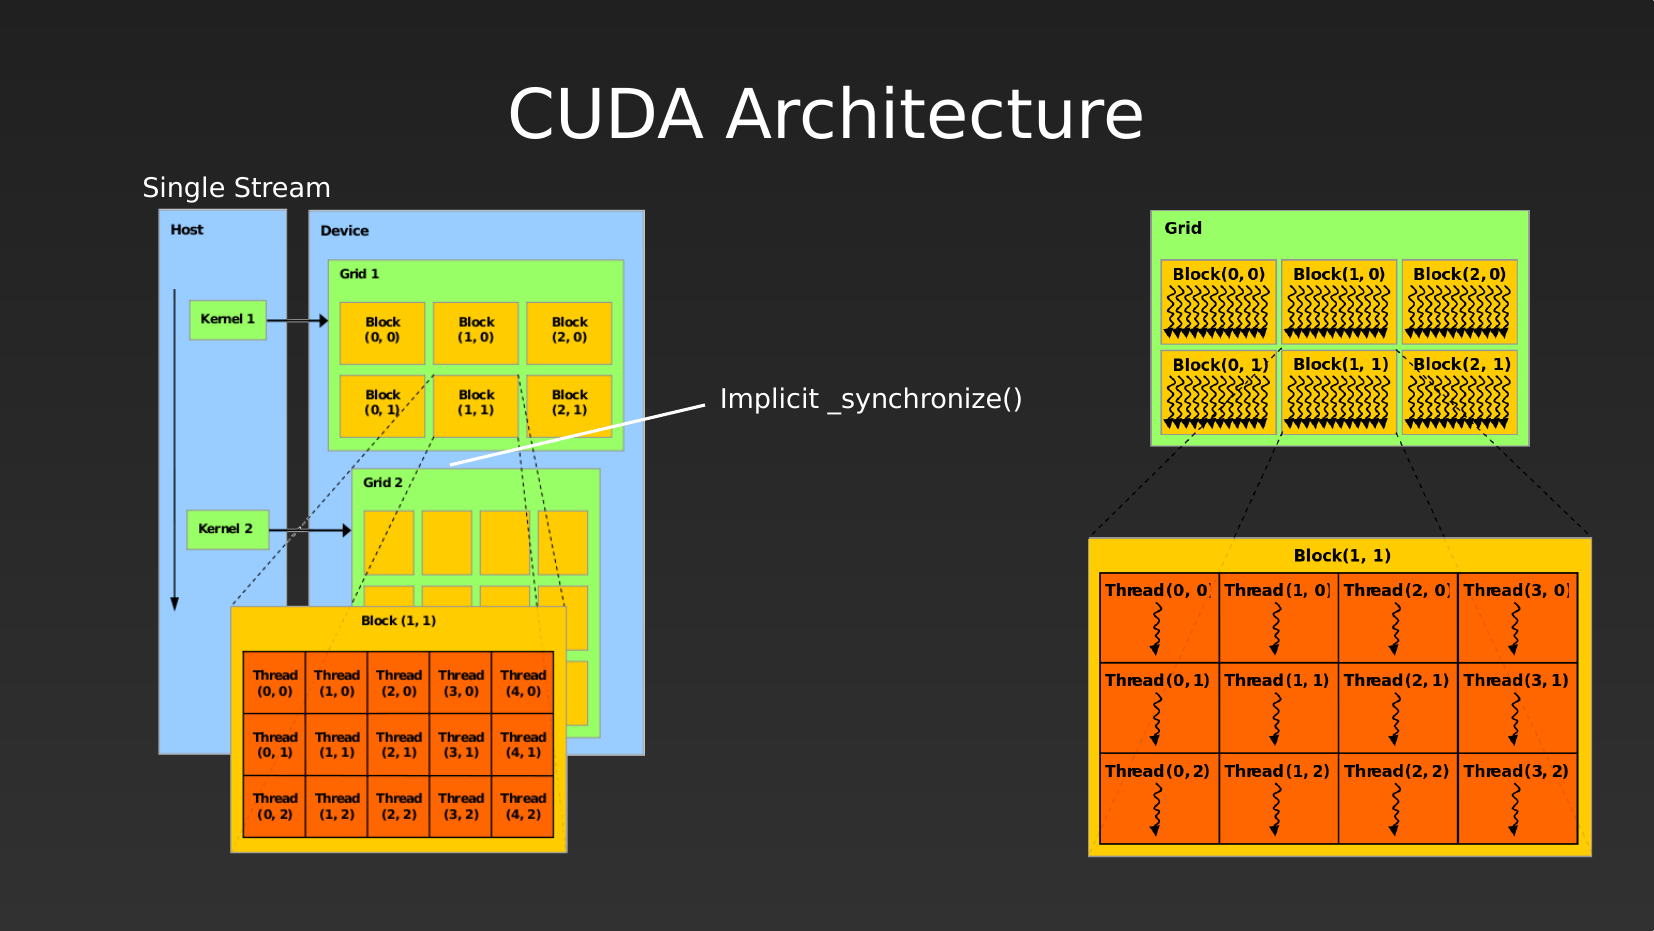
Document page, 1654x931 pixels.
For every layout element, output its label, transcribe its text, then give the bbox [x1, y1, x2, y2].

text_box Single Stream [127, 165, 361, 212]
text_box Implicit _synchronize() [705, 376, 1038, 423]
picture [135, 196, 661, 866]
title CUDA Architecture [82, 37, 1571, 193]
picture [1059, 181, 1621, 886]
